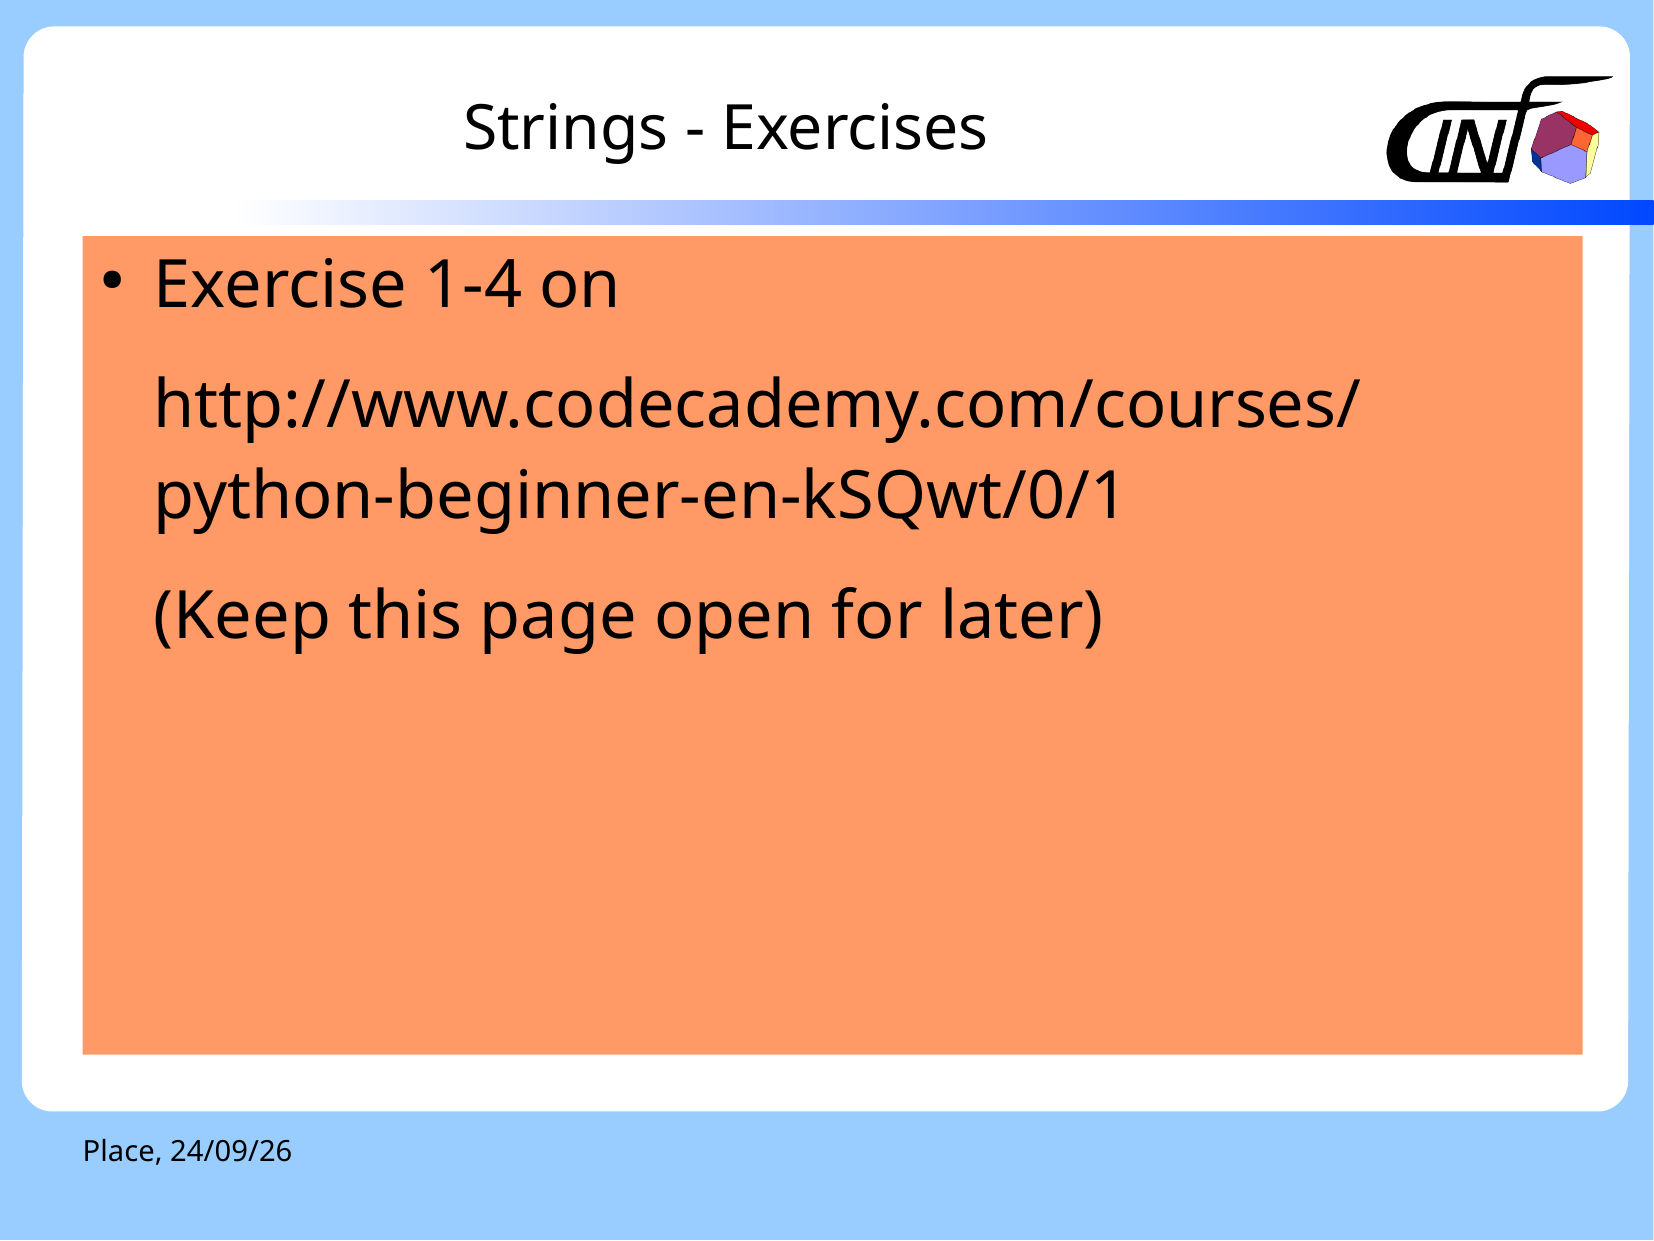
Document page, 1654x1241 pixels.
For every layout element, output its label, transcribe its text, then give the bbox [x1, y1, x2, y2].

list Exercise 1-4 on http://www.codecademy.com/courses/python-beginner-en-kSQwt/0/1 (Keep this page open for later) [82, 236, 1583, 1055]
title Strings - Exercises [82, 49, 1371, 201]
table_header B [956, 201, 961, 224]
picture [1386, 76, 1613, 184]
